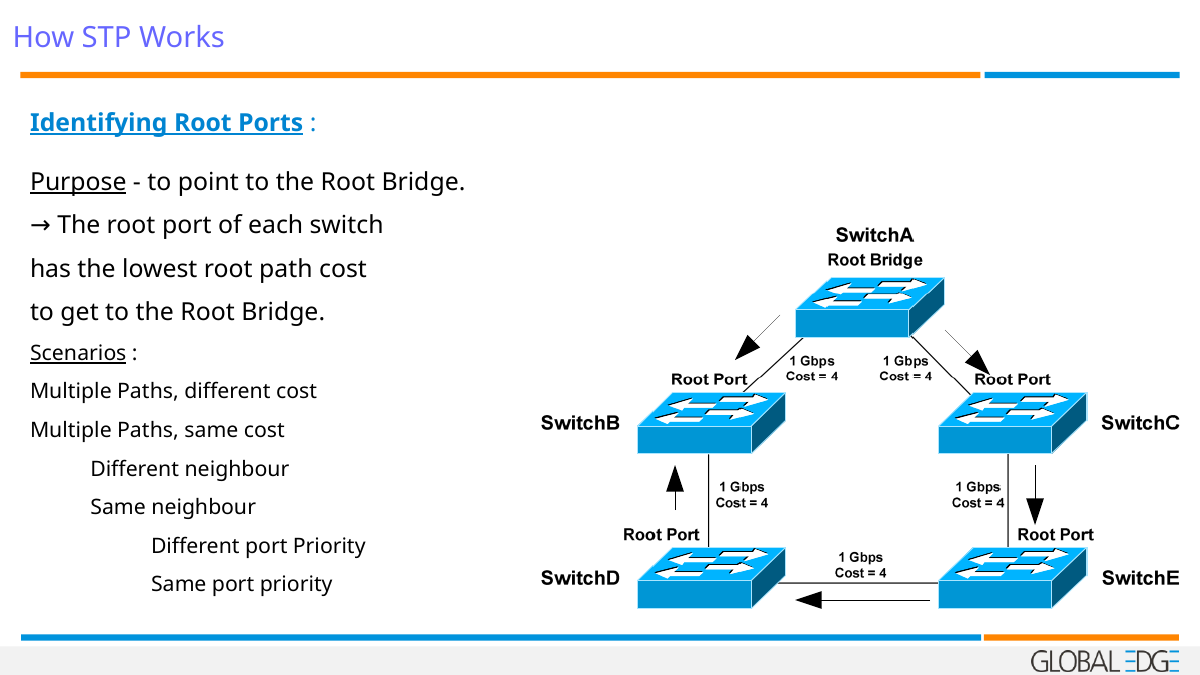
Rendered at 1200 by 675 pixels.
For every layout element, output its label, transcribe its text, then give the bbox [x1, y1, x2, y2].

picture [1031, 650, 1179, 672]
picture [480, 209, 1200, 631]
title How STP Works [12, 9, 1088, 63]
list Identifying Root Ports : Purpose - to point to the Root Bridge. → The root port of each switch has the lowest root path cost to get to the Root Bridge. Scenarios : Multiple Paths, different cost Multiple Paths, same cost Different neighbour Same neighbour Different port Priority Same port priority [30, 104, 1140, 601]
